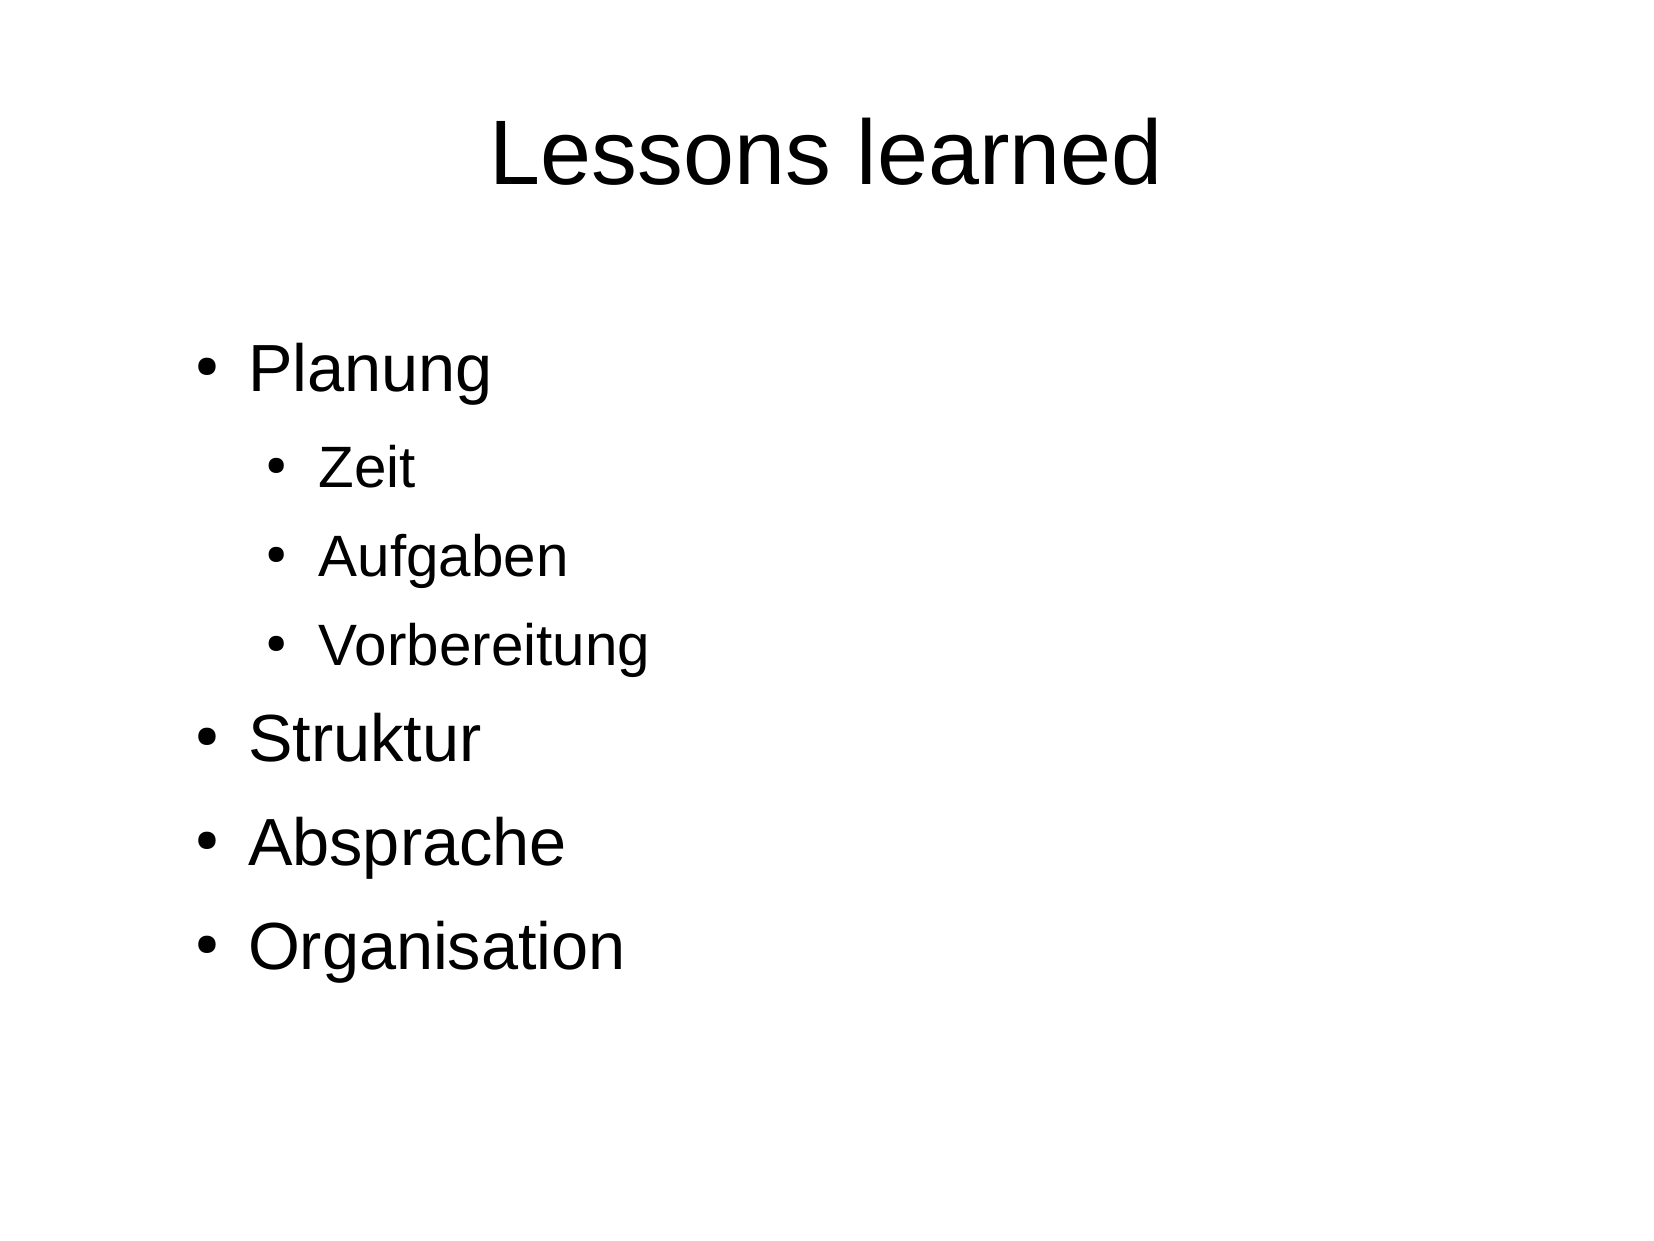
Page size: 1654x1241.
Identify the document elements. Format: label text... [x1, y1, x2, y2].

list Planung Zeit Aufgaben Vorbereitung Struktur Absprache Organisation [177, 330, 1654, 1051]
title Lessons learned [82, 49, 1571, 257]
